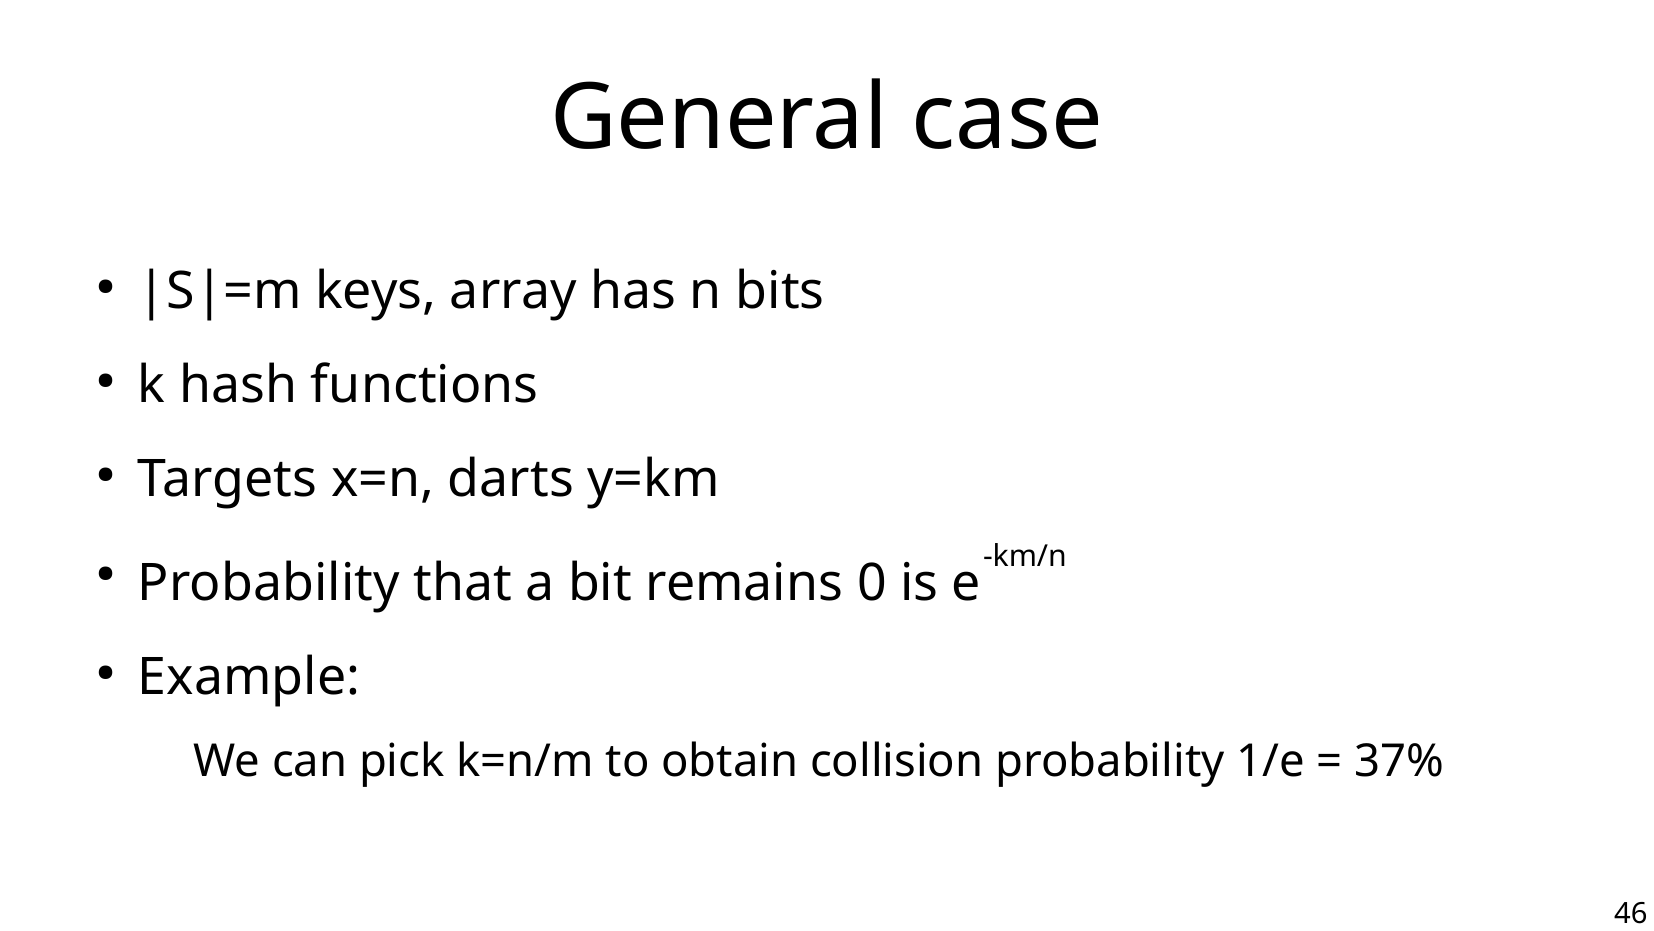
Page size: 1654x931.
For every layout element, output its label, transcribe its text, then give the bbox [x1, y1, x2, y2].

list |S|=m keys, array has n bits k hash functions Targets x=n, darts y=km Probability that a bit remains 0 is e-km/n Example: We can pick k=n/m to obtain collision probability 1/e = 37% [82, 253, 1571, 793]
title General case [82, 1, 1571, 226]
